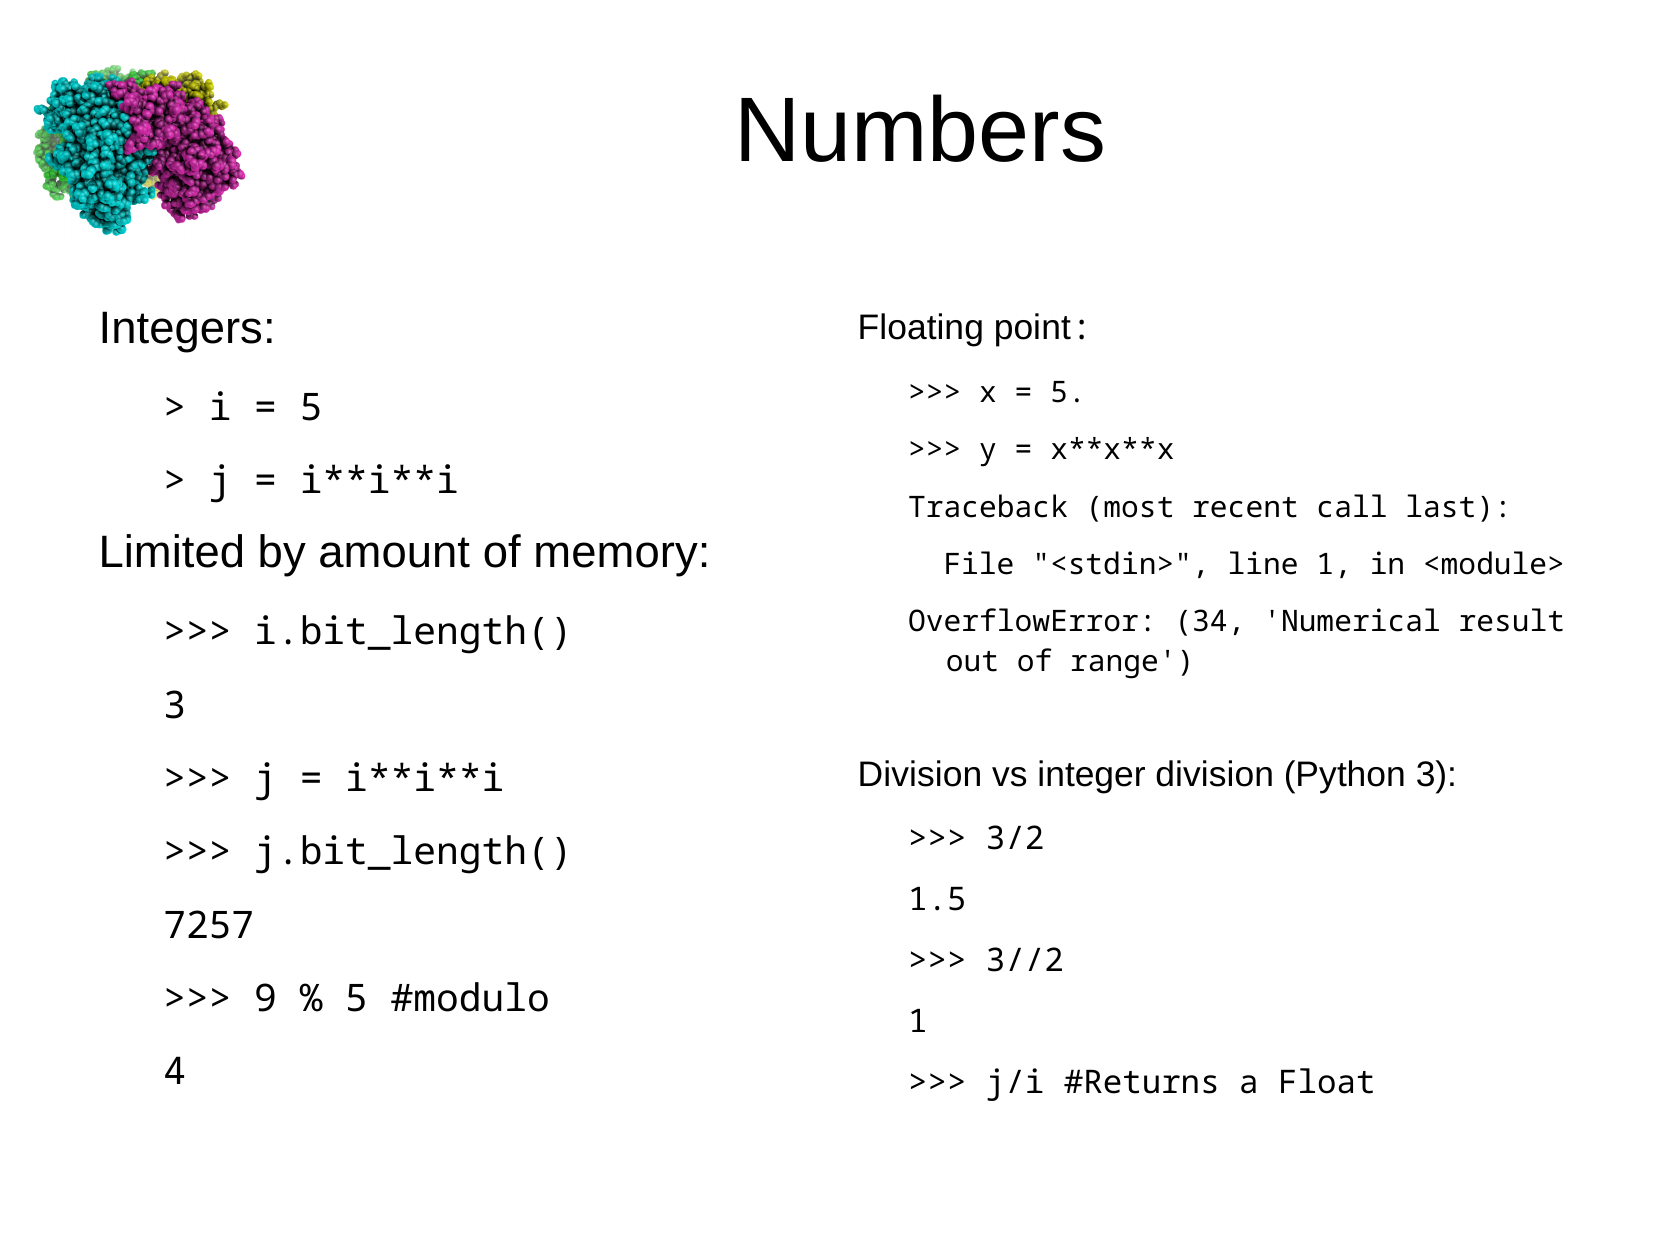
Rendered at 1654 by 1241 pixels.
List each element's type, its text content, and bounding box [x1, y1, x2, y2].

list Floating point: >>> x = 5. >>> y = x**x**x Traceback (most recent call last): File "<stdin>", line 1, in <module> OverflowError: (34, 'Numerical result out of range') Division vs integer division (Python 3): >>> 3/2 1.5 >>> 3//2 1 >>> j/i #Returns a Float [845, 302, 1572, 1106]
title Numbers [270, 25, 1571, 233]
list Integers: > i = 5 > j = i**i**i Limited by amount of memory: >>> i.bit_length() 3 >>> j = i**i**i >>> j.bit_length() 7257 >>> 9 % 5 #modulo 4 [82, 302, 809, 1106]
picture [27, 59, 253, 240]
